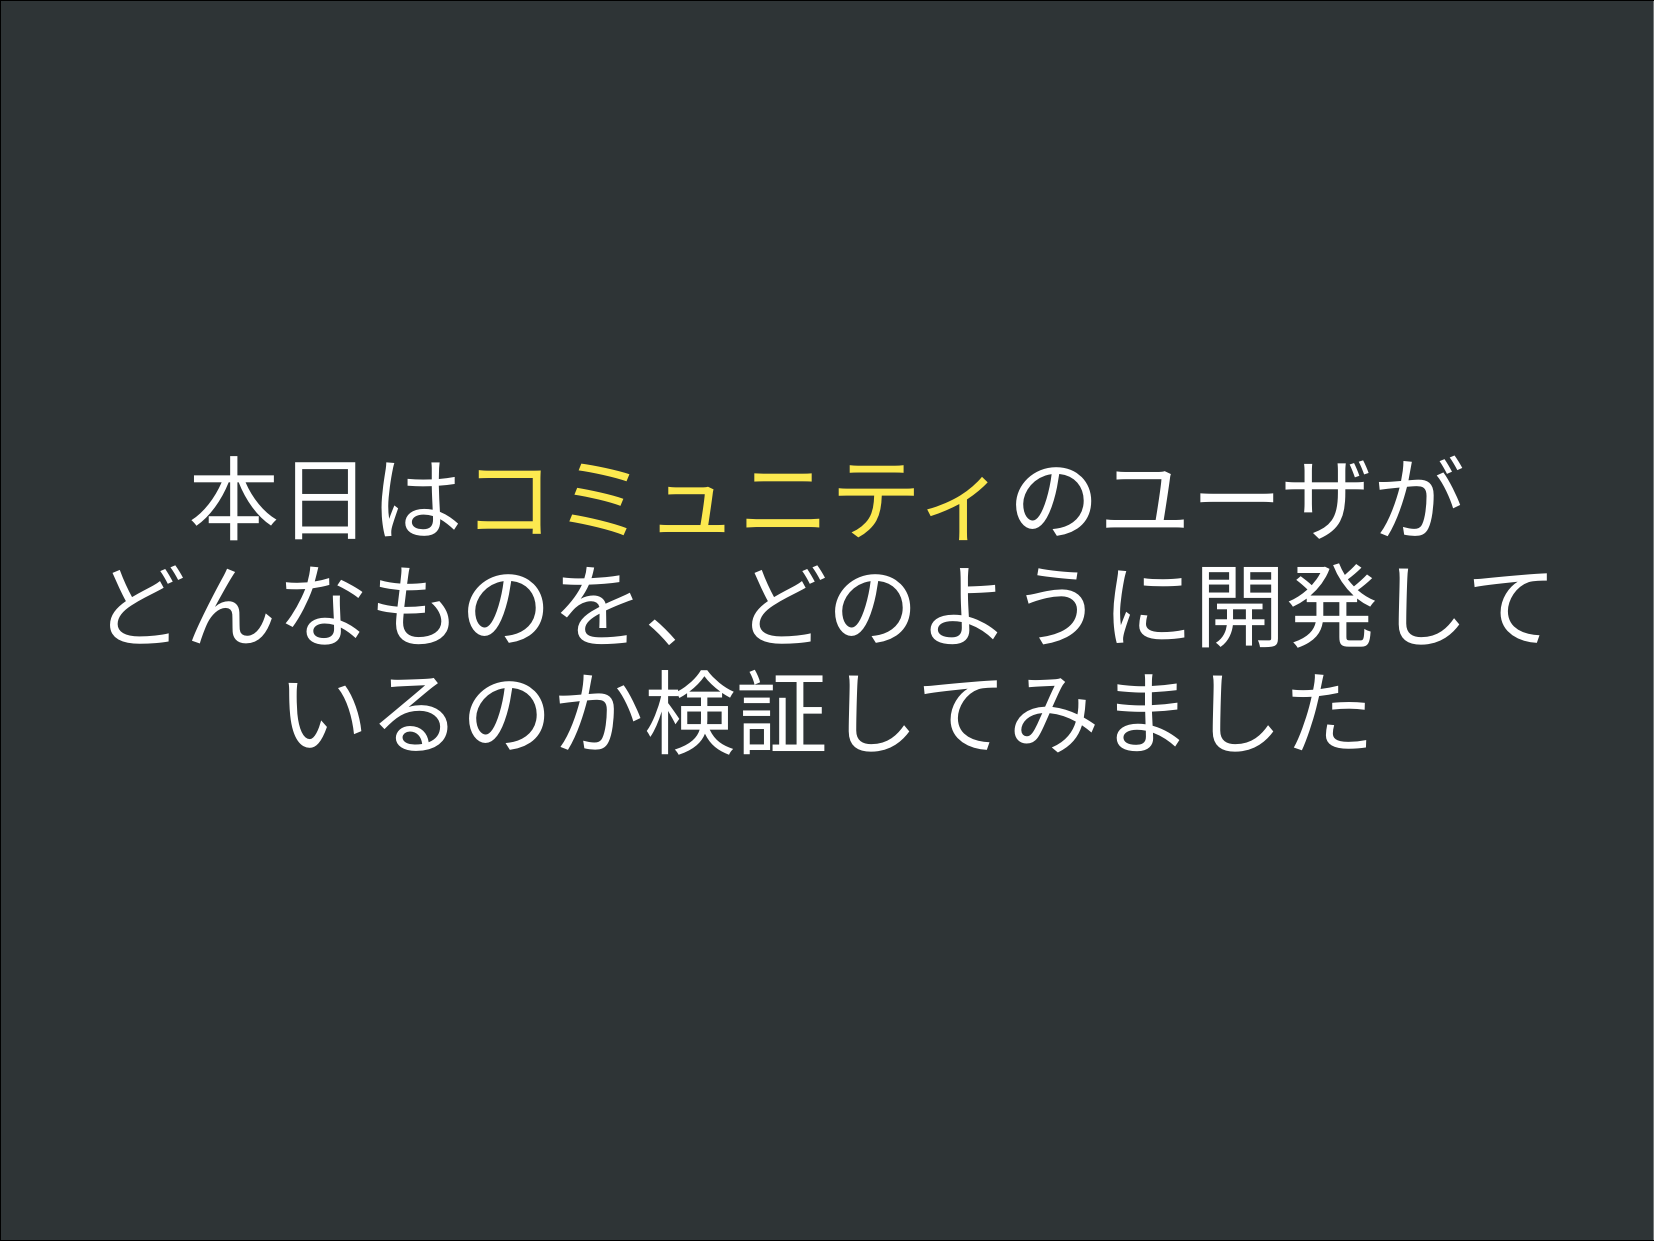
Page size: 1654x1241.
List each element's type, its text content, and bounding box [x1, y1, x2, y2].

title 本日はコミュニティのユーザが どんなものを、どのように開発して いるのか検証してみました [82, 448, 1571, 770]
